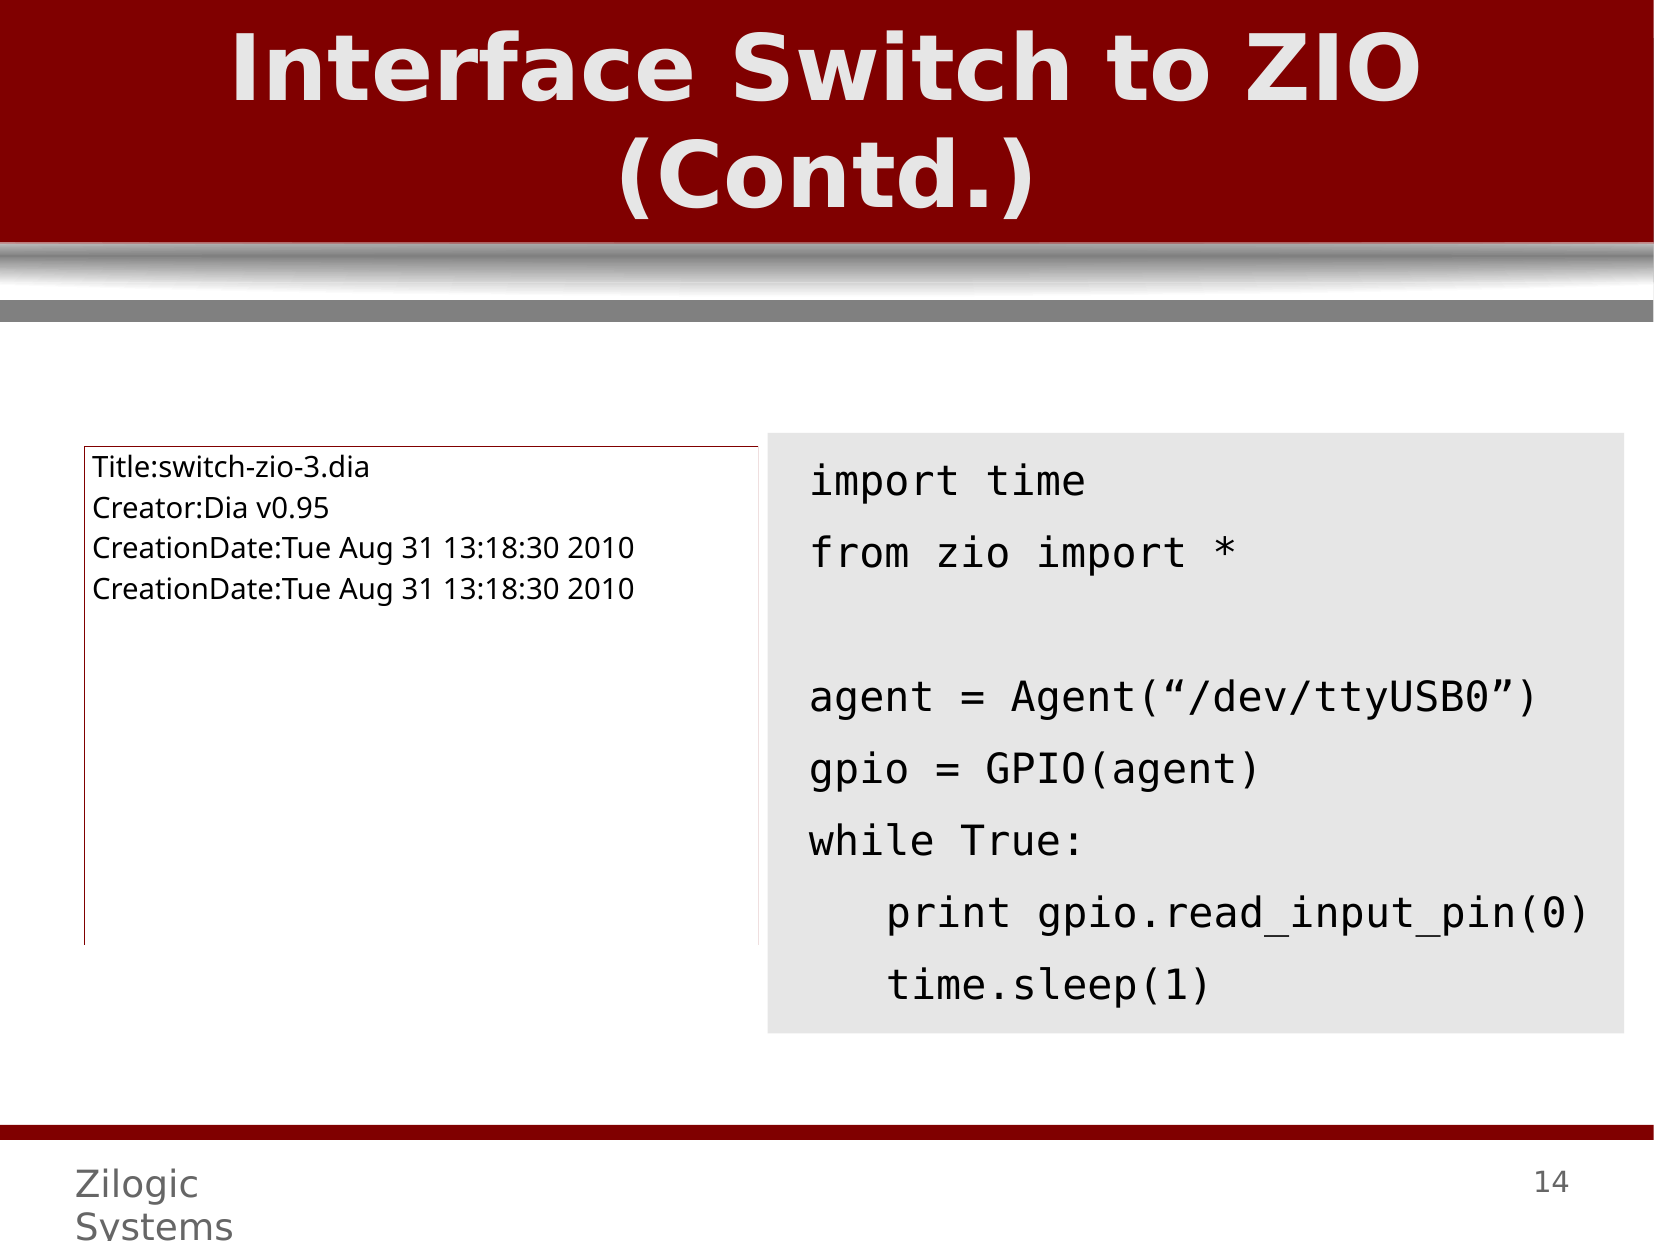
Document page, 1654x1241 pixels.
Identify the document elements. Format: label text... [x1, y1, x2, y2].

title Interface Switch to ZIO (Contd.) [82, 18, 1571, 226]
picture [82, 444, 759, 945]
list import time from zio import * agent = Agent(“/dev/ttyUSB0”) gpio = GPIO(agent) while True: print gpio.read_input_pin(0) time.sleep(1) [767, 432, 1625, 1034]
